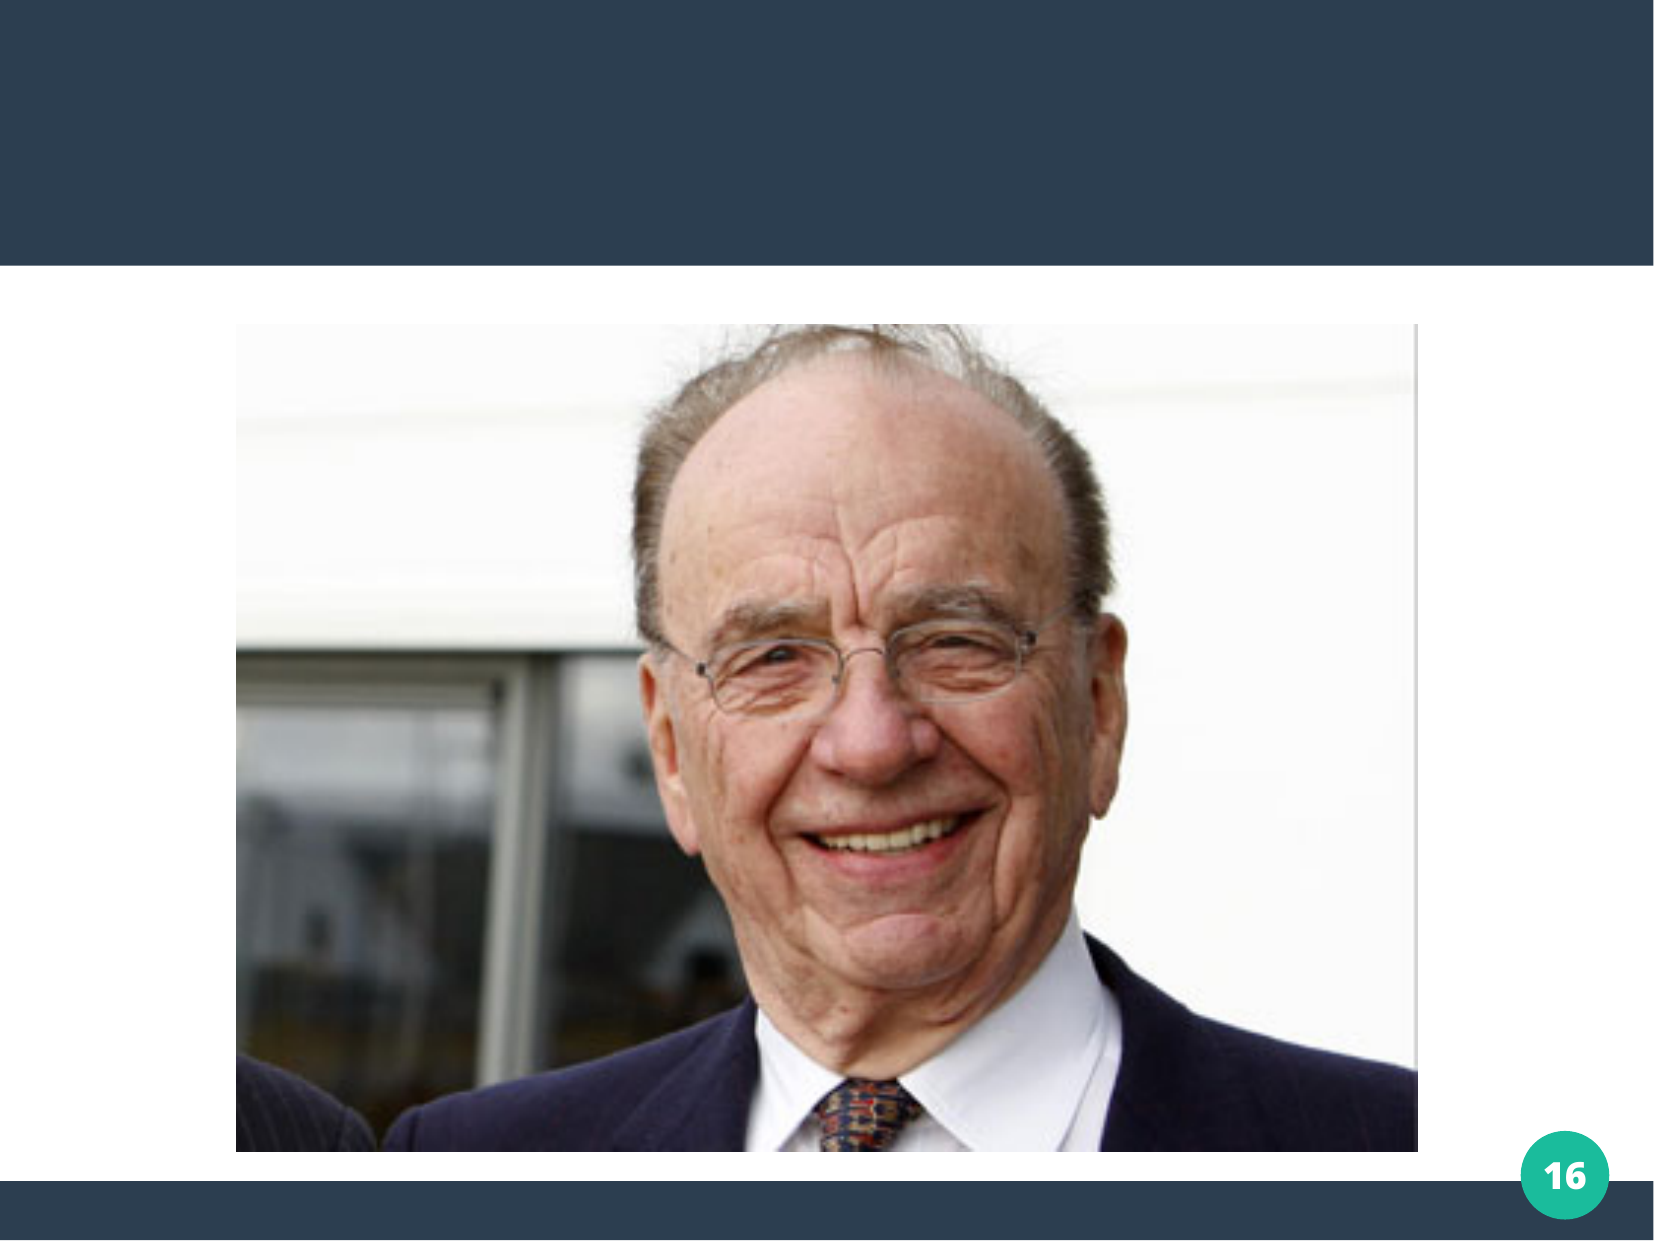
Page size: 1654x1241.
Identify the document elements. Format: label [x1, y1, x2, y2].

picture [236, 324, 1418, 1152]
